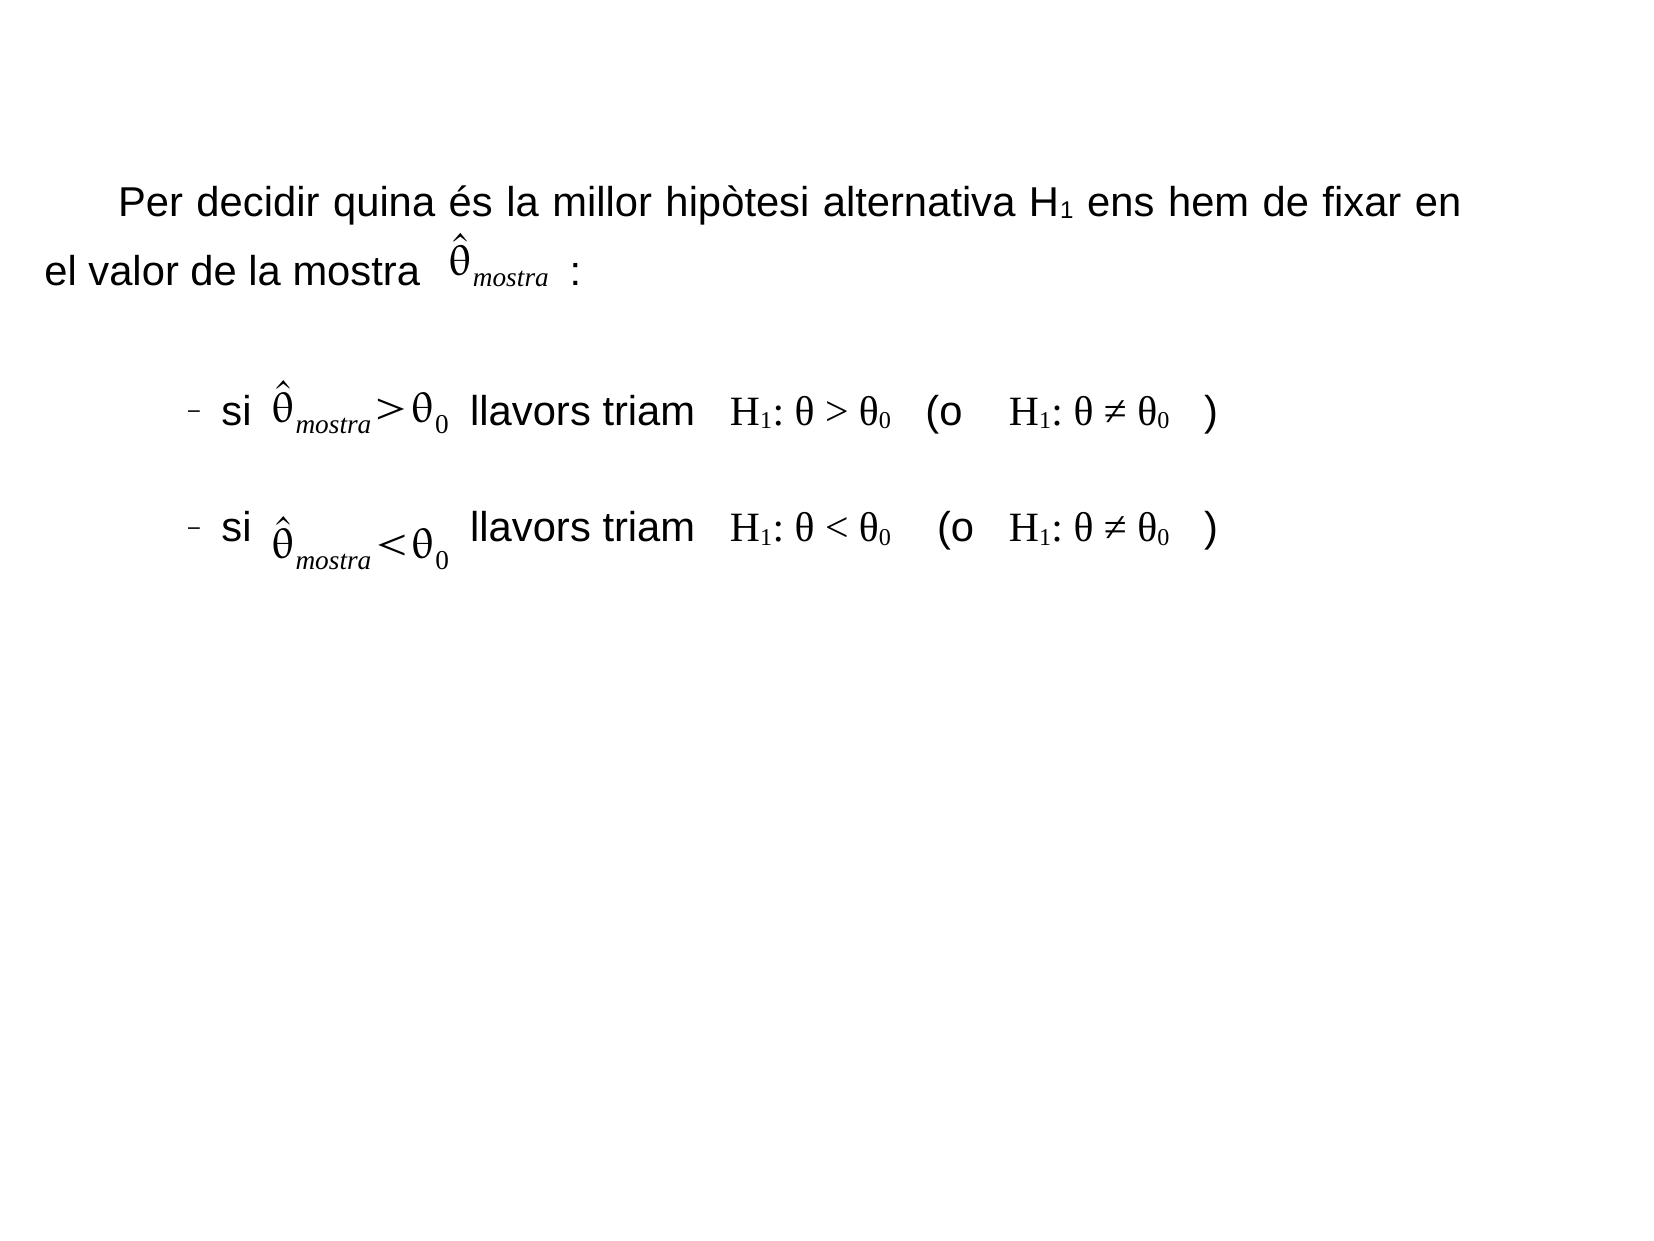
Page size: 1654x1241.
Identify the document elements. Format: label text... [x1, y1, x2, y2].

chart [441, 230, 556, 293]
chart [264, 377, 456, 441]
text_box Per decidir quina és la millor hipòtesi alternativa H1 ens hem de fixar en el valor de la mostra : si llavors triam H1: θ > θ0 (o H1: θ ≠ θ0 ) si llavors triam H1: θ < θ0 (o H1: θ ≠ θ0 ) [29, 147, 1477, 732]
chart [264, 513, 456, 577]
